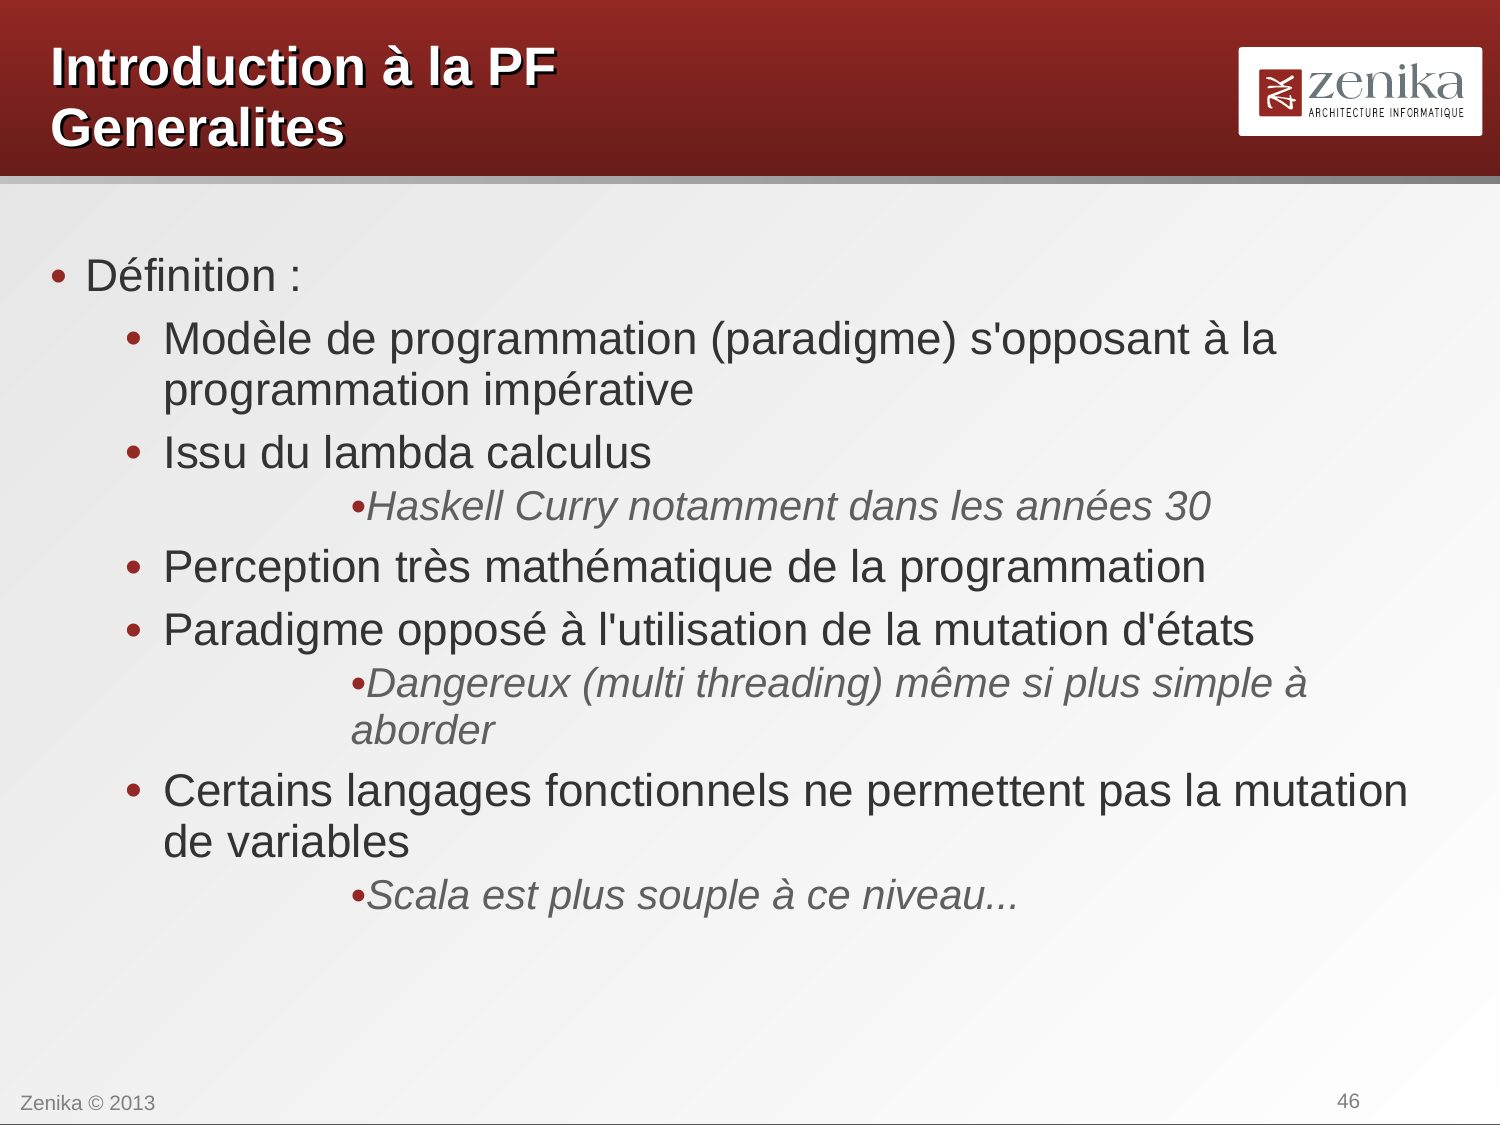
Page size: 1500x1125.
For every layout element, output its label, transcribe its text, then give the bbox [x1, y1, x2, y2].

picture [1257, 58, 1464, 125]
list Définition : Modèle de programmation (paradigme) s'opposant à la programmation impérative Issu du lambda calculus Haskell Curry notamment dans les années 30 Perception très mathématique de la programmation Paradigme opposé à l'utilisation de la mutation d'états Dangereux (multi threading) même si plus simple à aborder Certains langages fonctionnels ne permettent pas la mutation de variables Scala est plus souple à ce niveau... [50, 249, 1435, 1079]
title Introduction à la PF Generalites [50, 15, 1206, 180]
